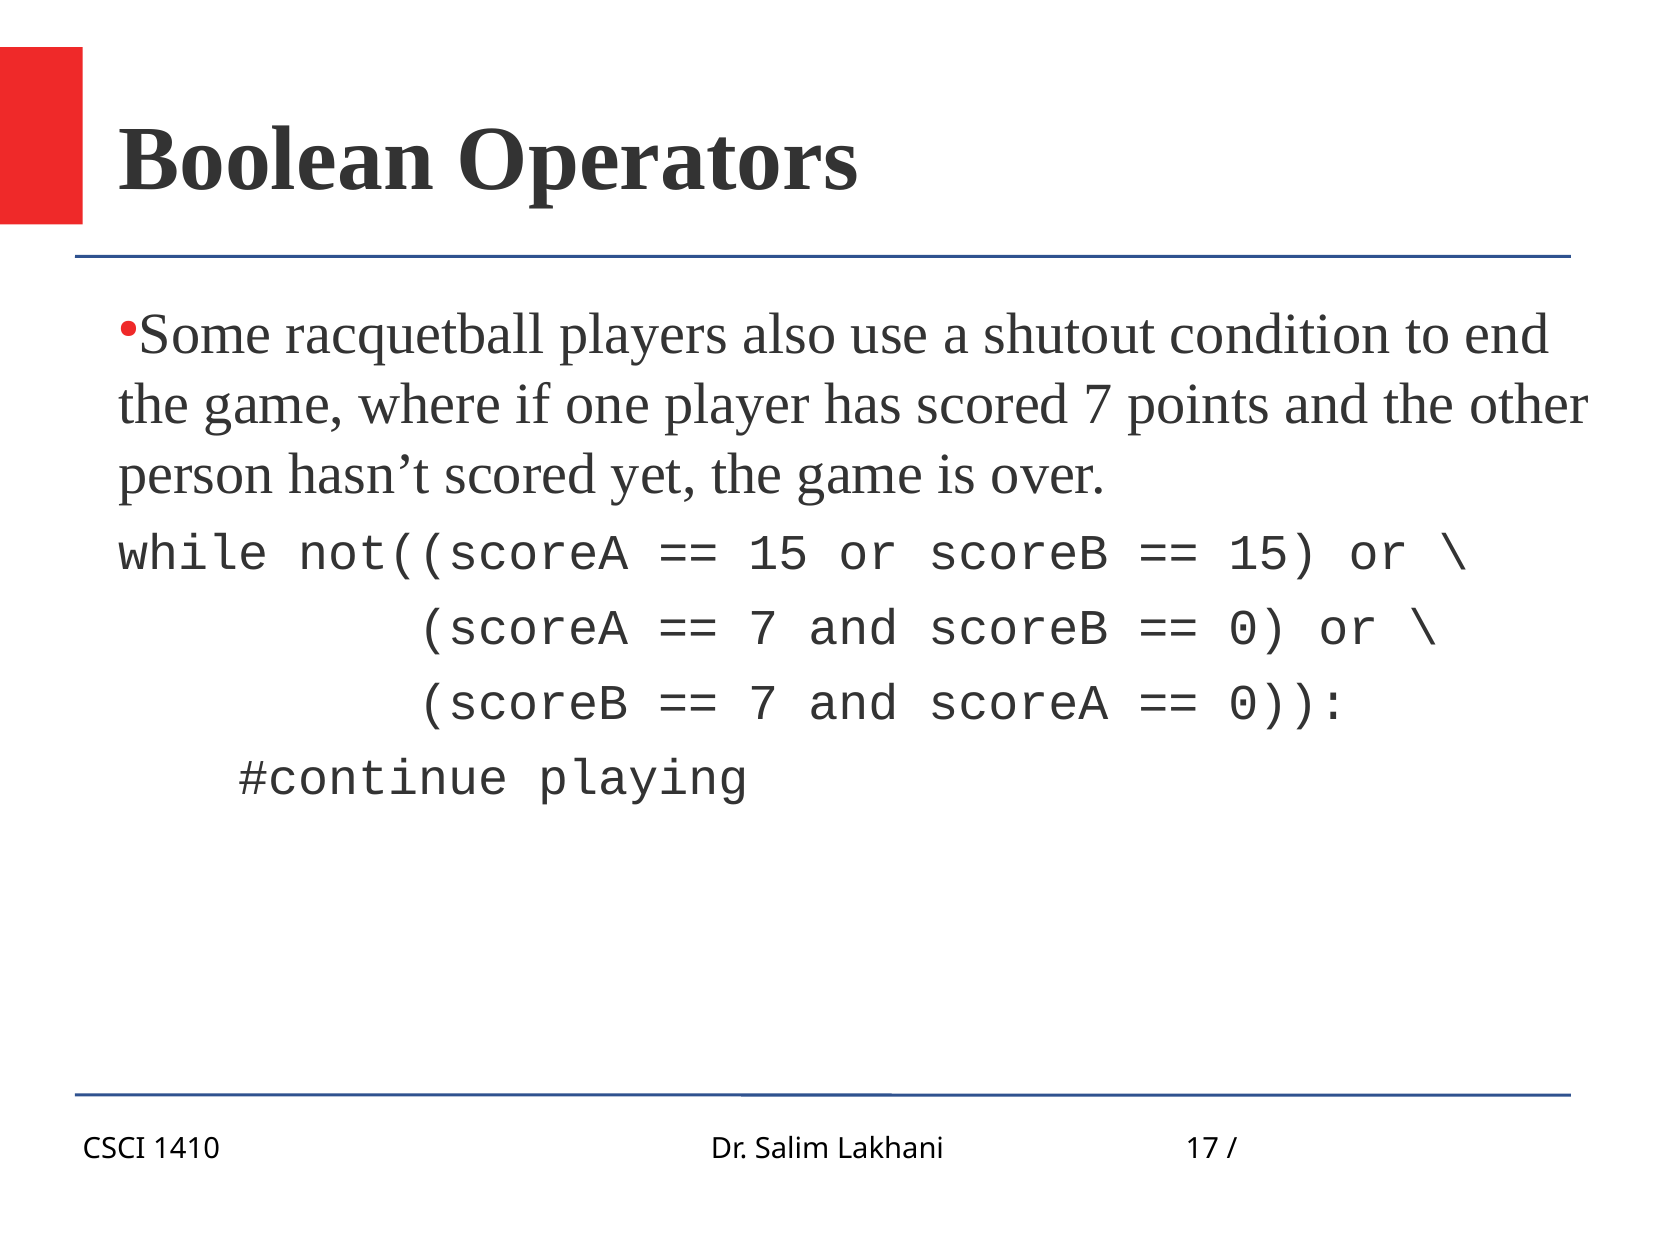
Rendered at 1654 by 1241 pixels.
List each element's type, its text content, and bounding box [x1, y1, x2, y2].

list Some racquetball players also use a shutout condition to end the game, where if one player has scored 7 points and the other person hasn’t scored yet, the game is over. while not((scoreA == 15 or scoreB == 15) or \ (scoreA == 7 and scoreB == 0) or \ (scoreB == 7 and scoreA == 0)): #continue playing [118, 295, 1606, 1080]
text_box CSCI 1410 [82, 1129, 468, 1216]
title Boolean Operators [118, 49, 1571, 257]
text_box / [1185, 1129, 1571, 1216]
text_box Dr. Salim Lakhani [565, 1129, 1090, 1216]
